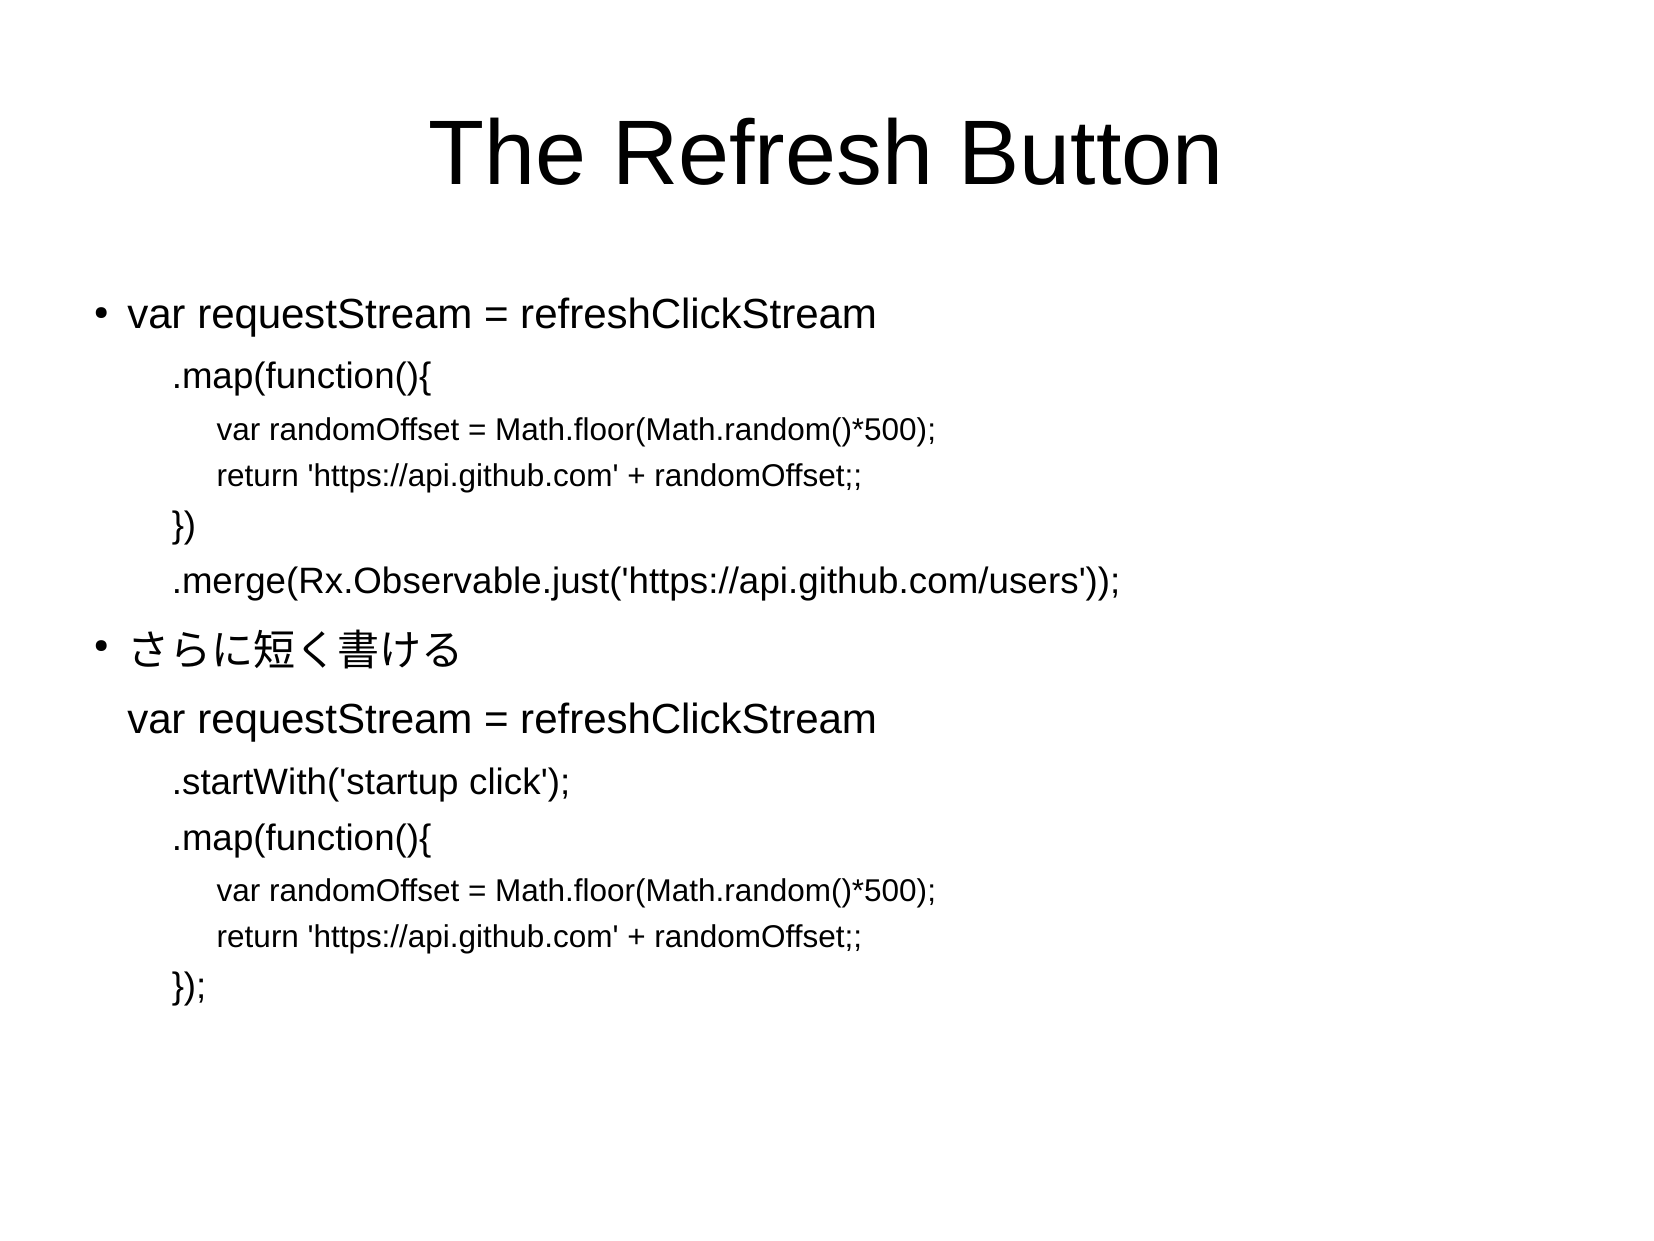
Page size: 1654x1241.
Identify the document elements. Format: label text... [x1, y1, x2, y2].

list var requestStream = refreshClickStream .map(function(){ var randomOffset = Math.floor(Math.random()*500); return 'https://api.github.com' + randomOffset;; }) .merge(Rx.Observable.just('https://api.github.com/users')); さらに短く書ける var requestStream = refreshClickStream .startWith('startup click'); .map(function(){ var randomOffset = Math.floor(Math.random()*500); return 'https://api.github.com' + randomOffset;; }); [82, 290, 1571, 1010]
title The Refresh Button [82, 49, 1571, 257]
